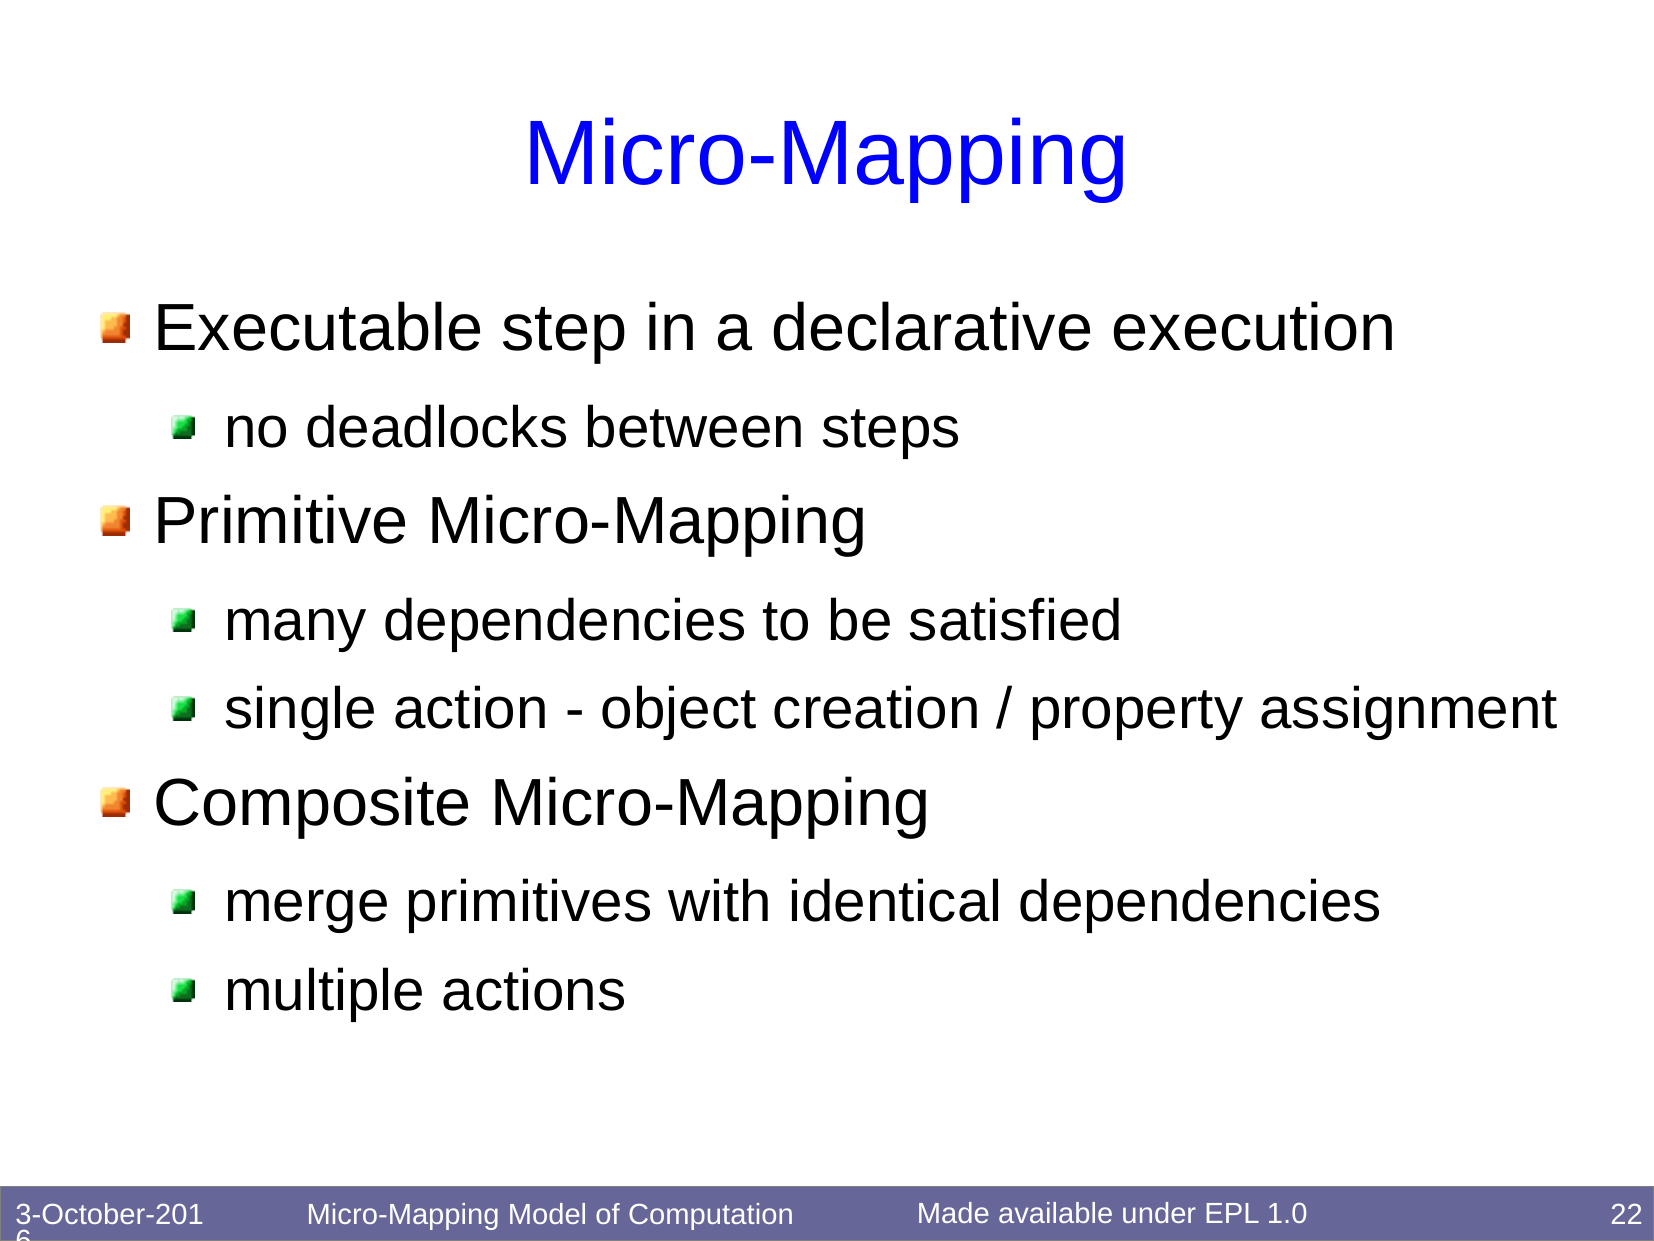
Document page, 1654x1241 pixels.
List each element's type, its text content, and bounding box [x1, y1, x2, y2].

list Executable step in a declarative execution no deadlocks between steps Primitive Micro-Mapping many dependencies to be satisfied single action - object creation / property assignment Composite Micro-Mapping merge primitives with identical dependencies multiple actions [82, 290, 1571, 1109]
title Micro-Mapping [82, 49, 1571, 257]
